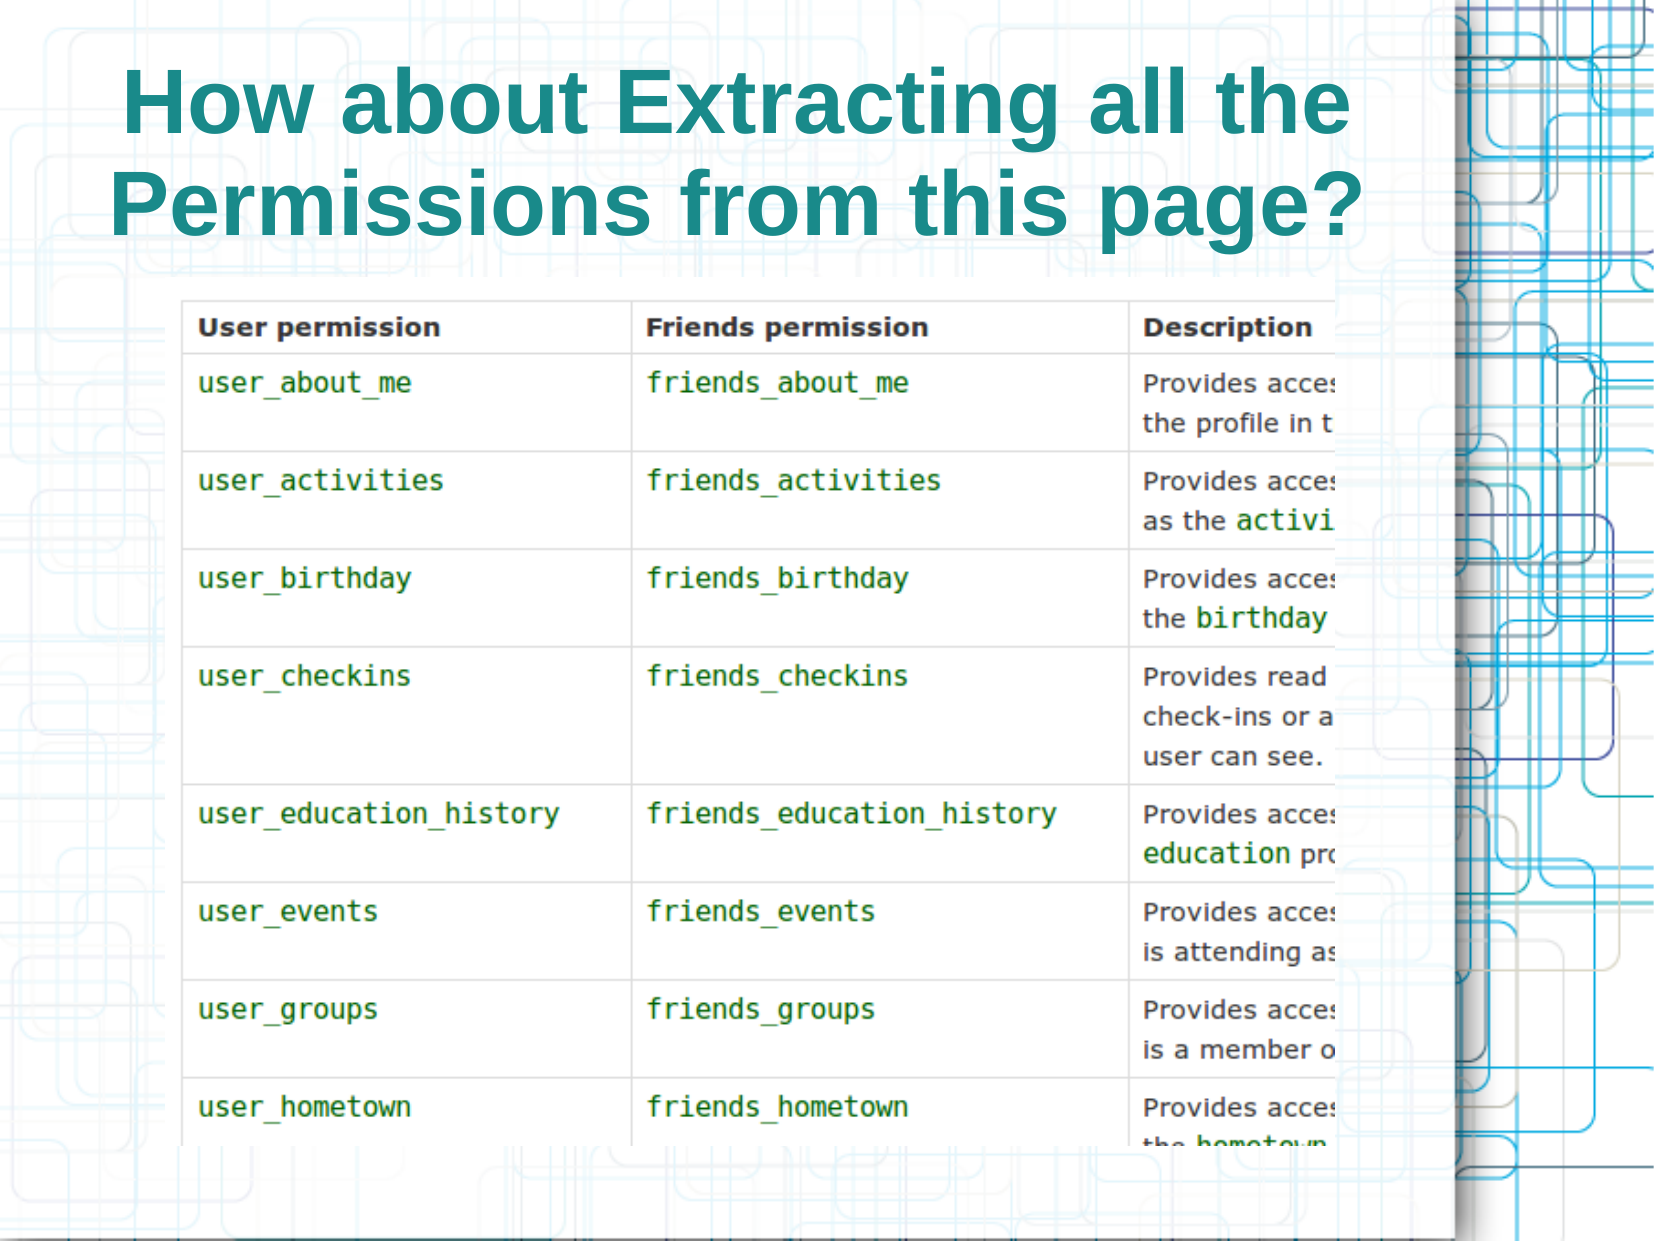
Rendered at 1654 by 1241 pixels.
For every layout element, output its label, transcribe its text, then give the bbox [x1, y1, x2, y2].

picture [0, 0, 1654, 1241]
title How about Extracting all the Permissions from this page? [59, 49, 1418, 257]
